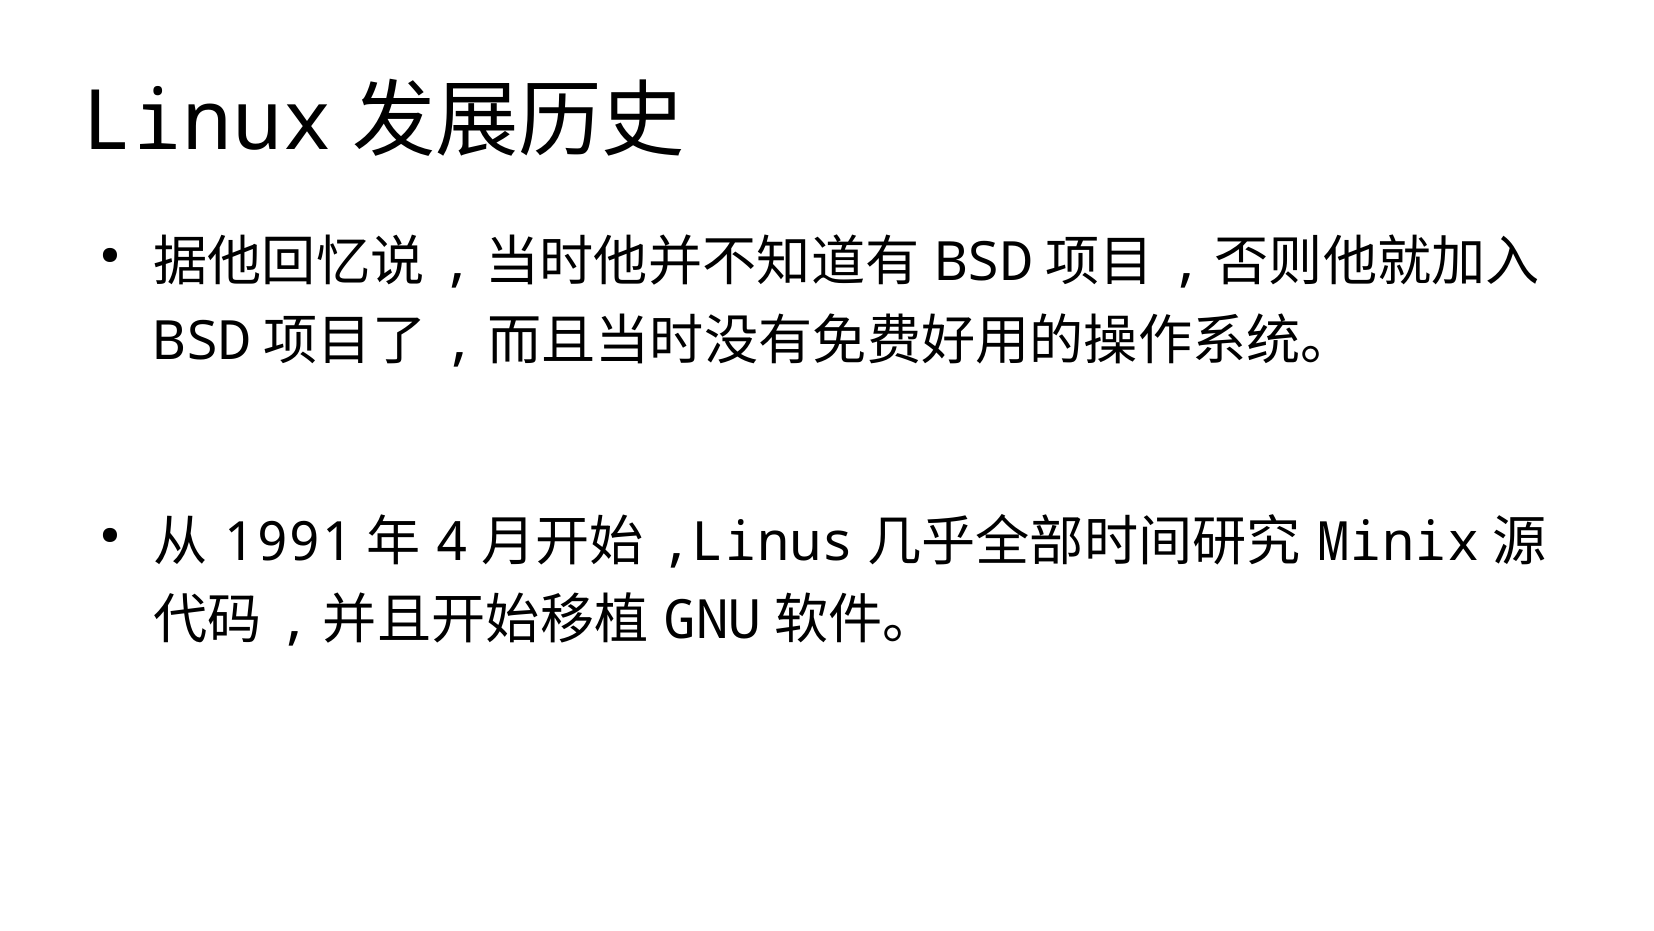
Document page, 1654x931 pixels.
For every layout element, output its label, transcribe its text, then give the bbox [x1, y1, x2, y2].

list 据他回忆说,当时他并不知道有BSD项目,否则他就加入BSD项目了,而且当时没有免费好用的操作系统。 从1991年4月开始,Linus几乎全部时间研究Minix源代码,并且开始移植GNU软件。 [82, 217, 1571, 758]
title Linux发展历史 [82, 37, 1571, 189]
